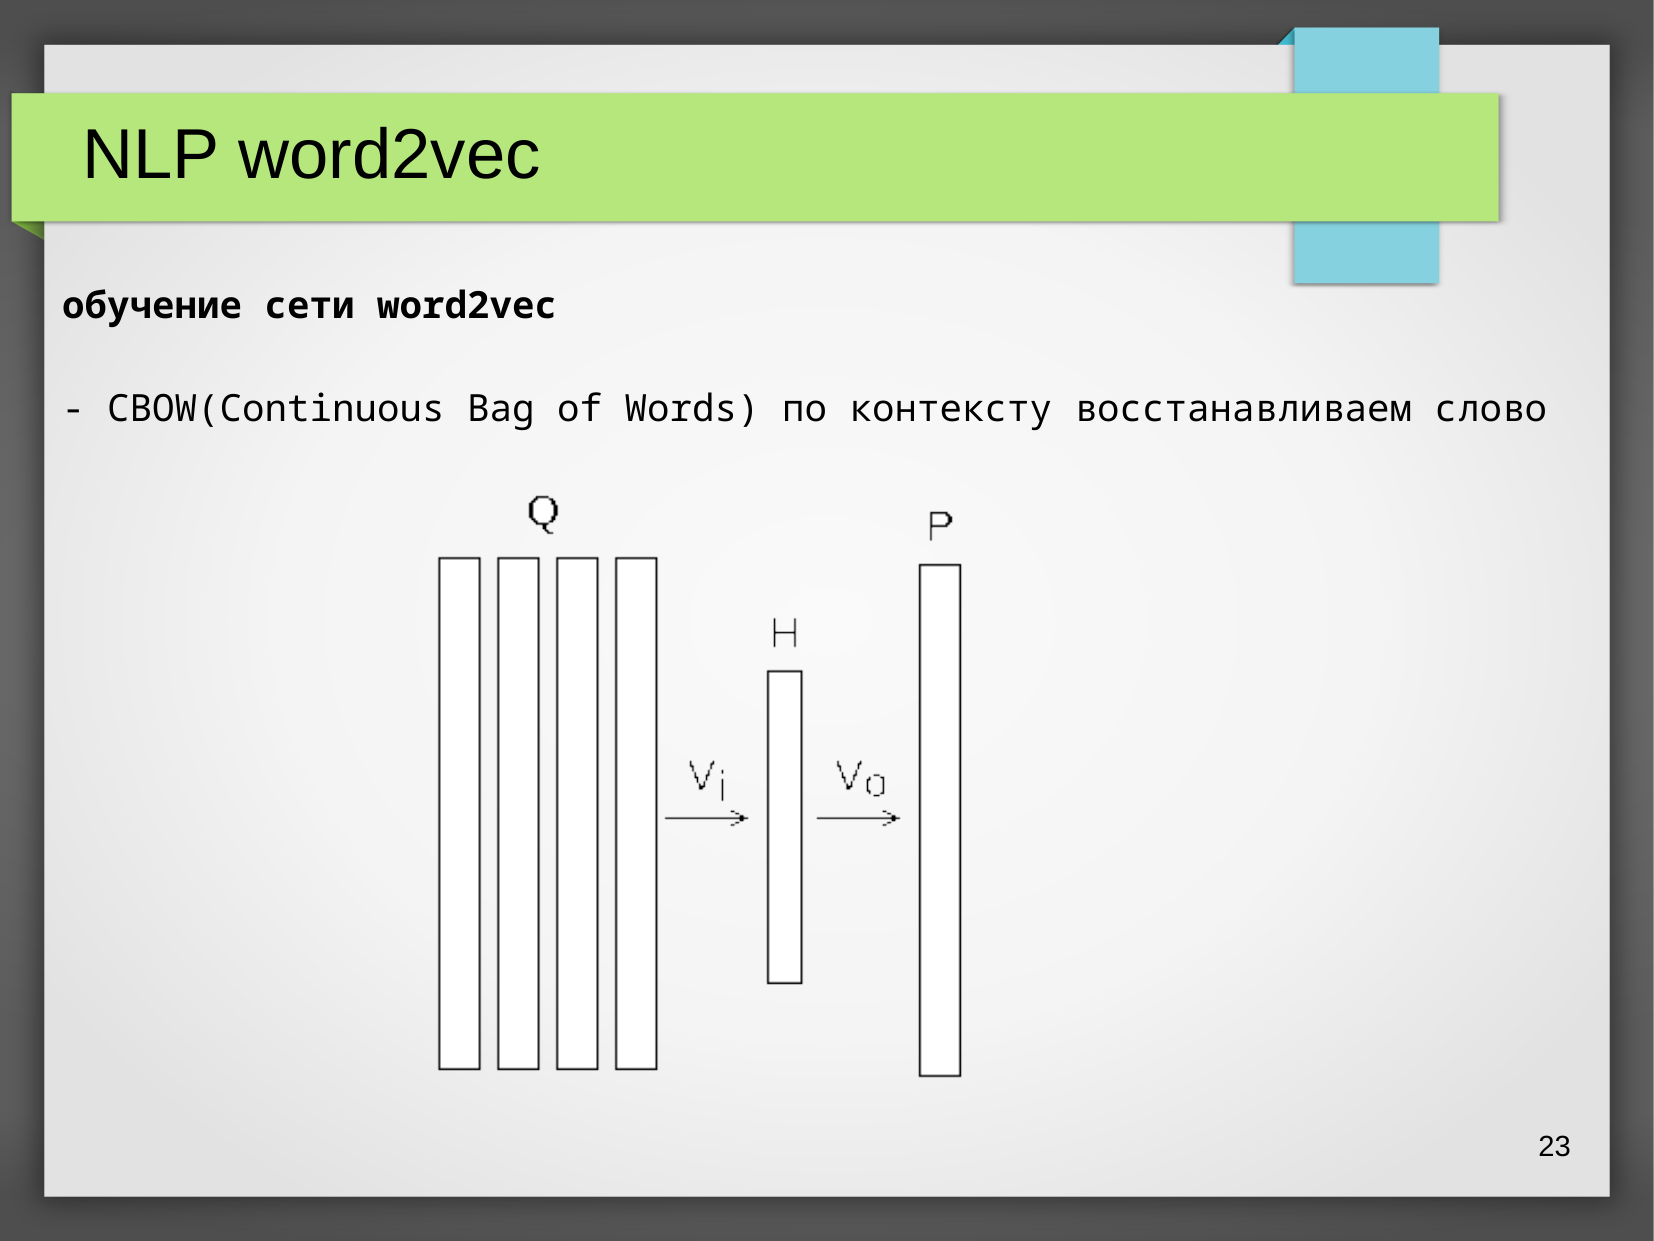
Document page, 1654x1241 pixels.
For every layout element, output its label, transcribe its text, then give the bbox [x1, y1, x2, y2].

text_box обучение сети word2vec - CBOW(Continuous Bag of Words) по контексту восстанавливаем слово [47, 271, 1607, 486]
picture [0, 0, 1654, 1241]
title NLP word2vec [82, 113, 1406, 194]
